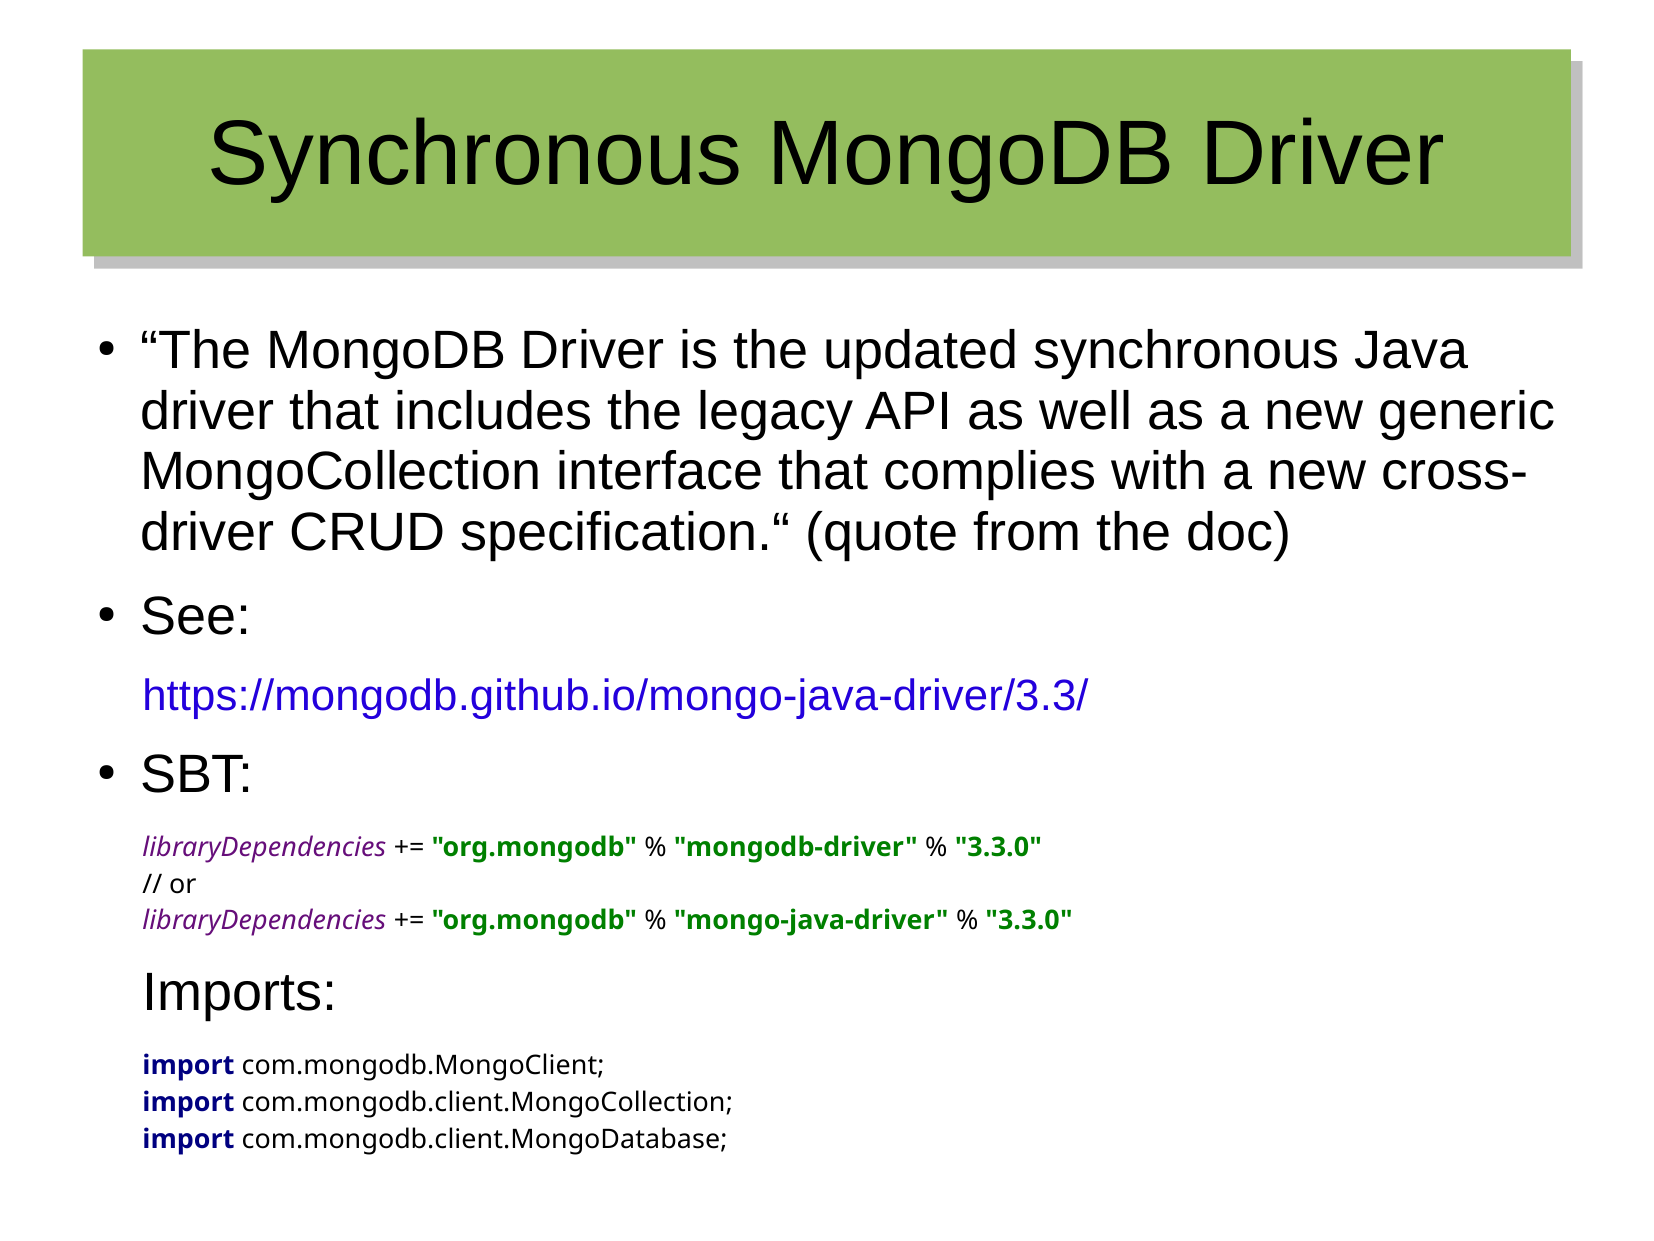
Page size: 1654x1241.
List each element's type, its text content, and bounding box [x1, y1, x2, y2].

list “The MongoDB Driver is the updated synchronous Java driver that includes the legacy API as well as a new generic MongoCollection interface that complies with a new cross-driver CRUD specification.“ (quote from the doc) See: https://mongodb.github.io/mongo-java-driver/3.3/ SBT: libraryDependencies += "org.mongodb" % "mongodb-driver" % "3.3.0" // or libraryDependencies += "org.mongodb" % "mongo-java-driver" % "3.3.0" Imports: import com.mongodb.MongoClient; import com.mongodb.client.MongoCollection; import com.mongodb.client.MongoDatabase; [82, 319, 1571, 1205]
title Synchronous MongoDB Driver [82, 49, 1571, 257]
